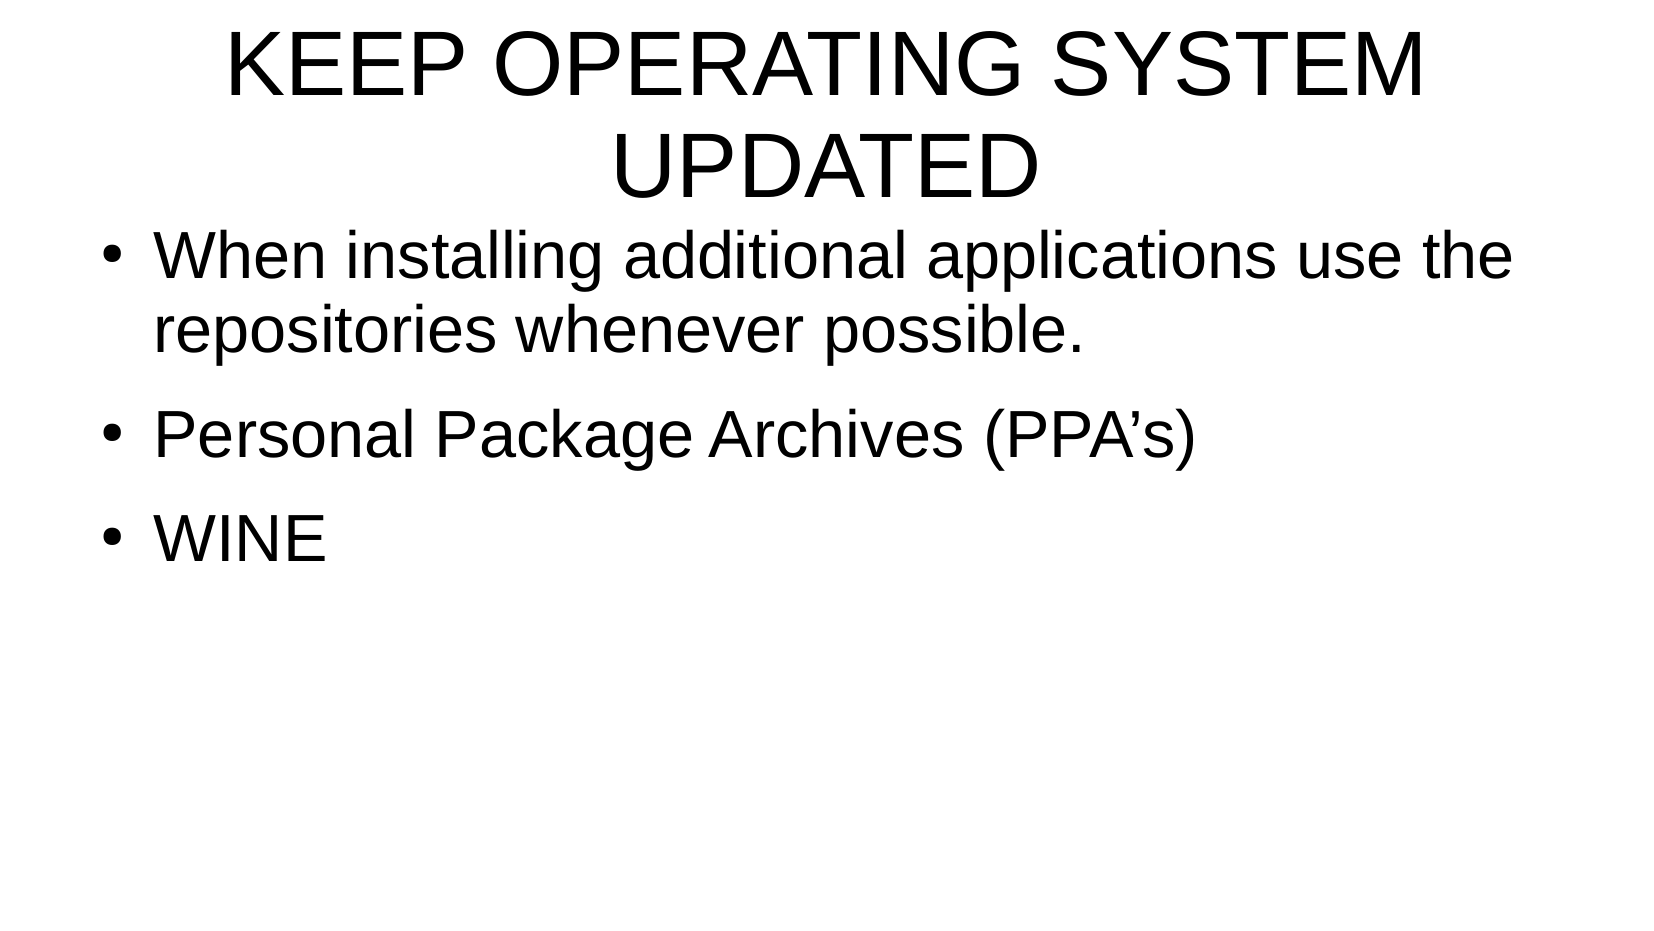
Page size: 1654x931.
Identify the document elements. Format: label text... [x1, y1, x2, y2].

title KEEP OPERATING SYSTEM UPDATED [82, 12, 1571, 217]
list When installing additional applications use the repositories whenever possible. Personal Package Archives (PPA’s) WINE [82, 217, 1571, 758]
